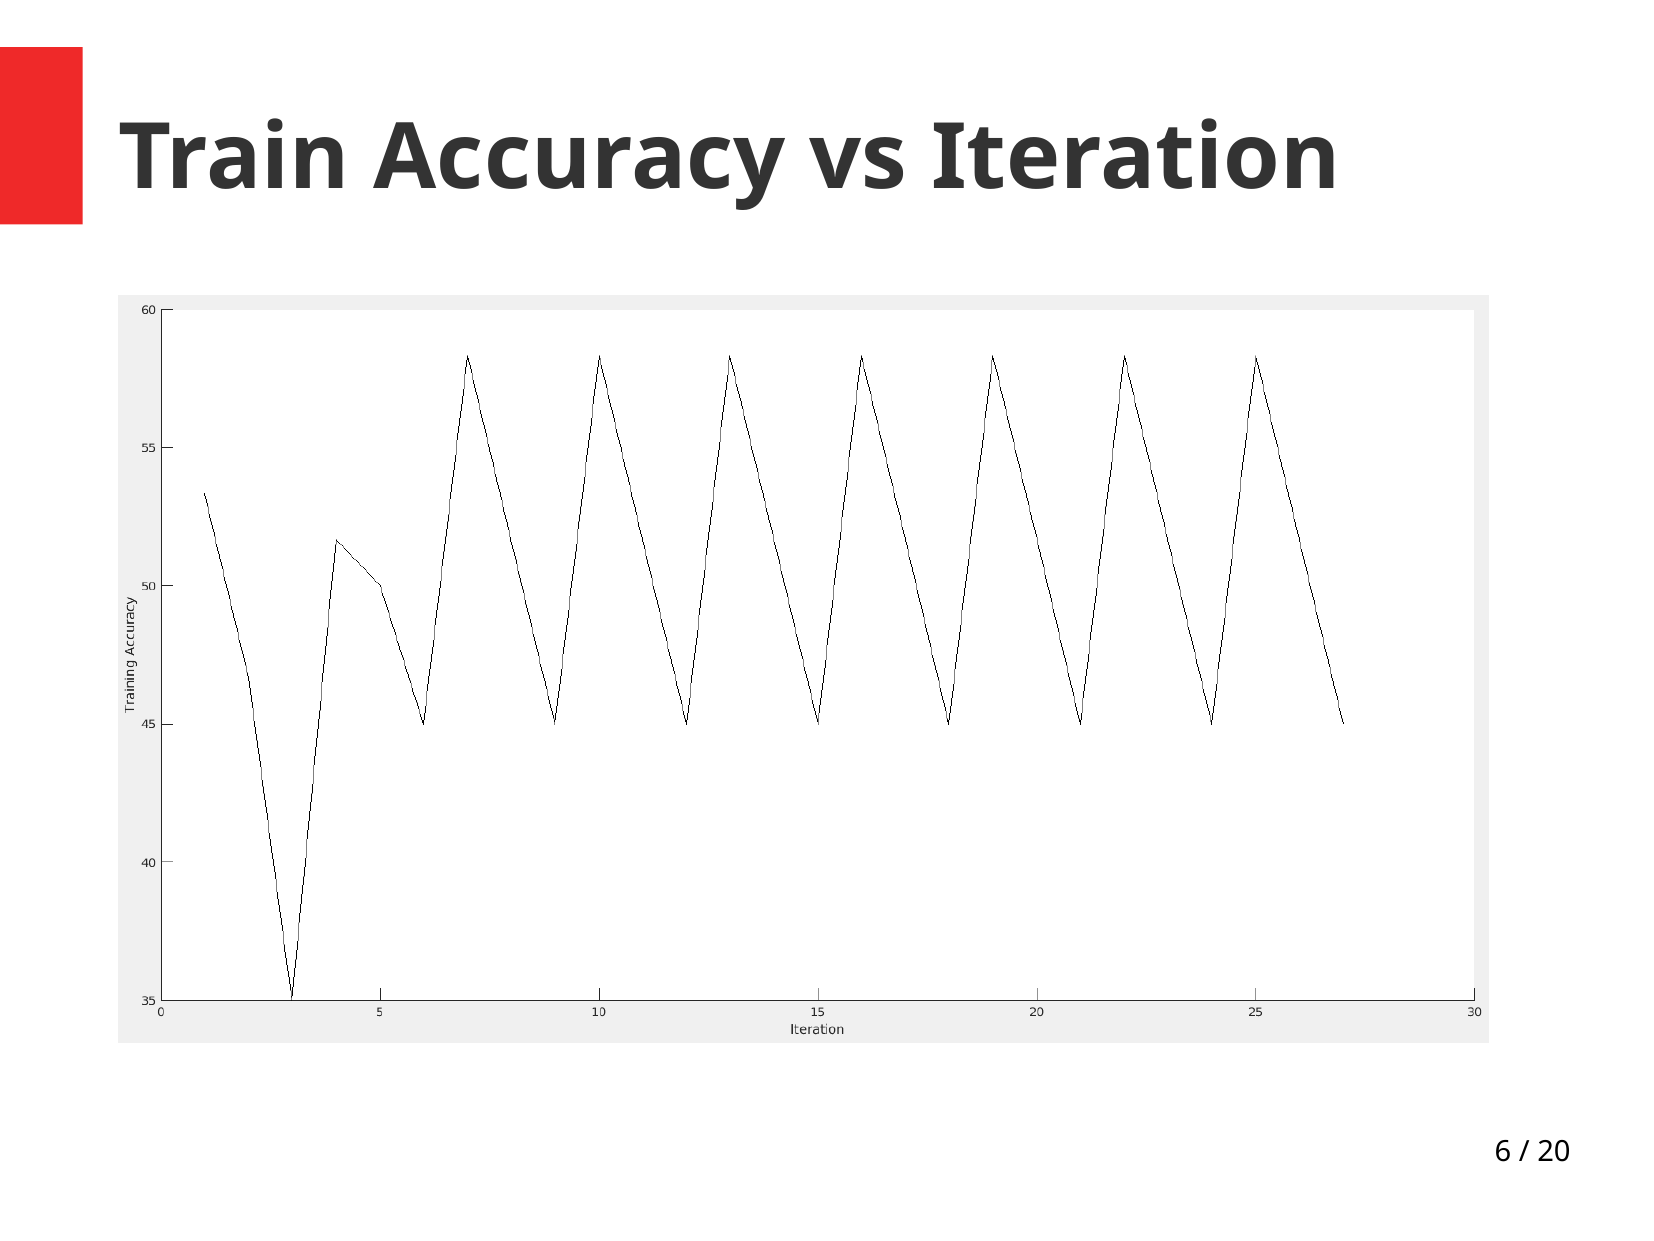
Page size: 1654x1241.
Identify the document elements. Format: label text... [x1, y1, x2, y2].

title Train Accuracy vs Iteration [118, 49, 1571, 257]
picture [118, 295, 1489, 1043]
